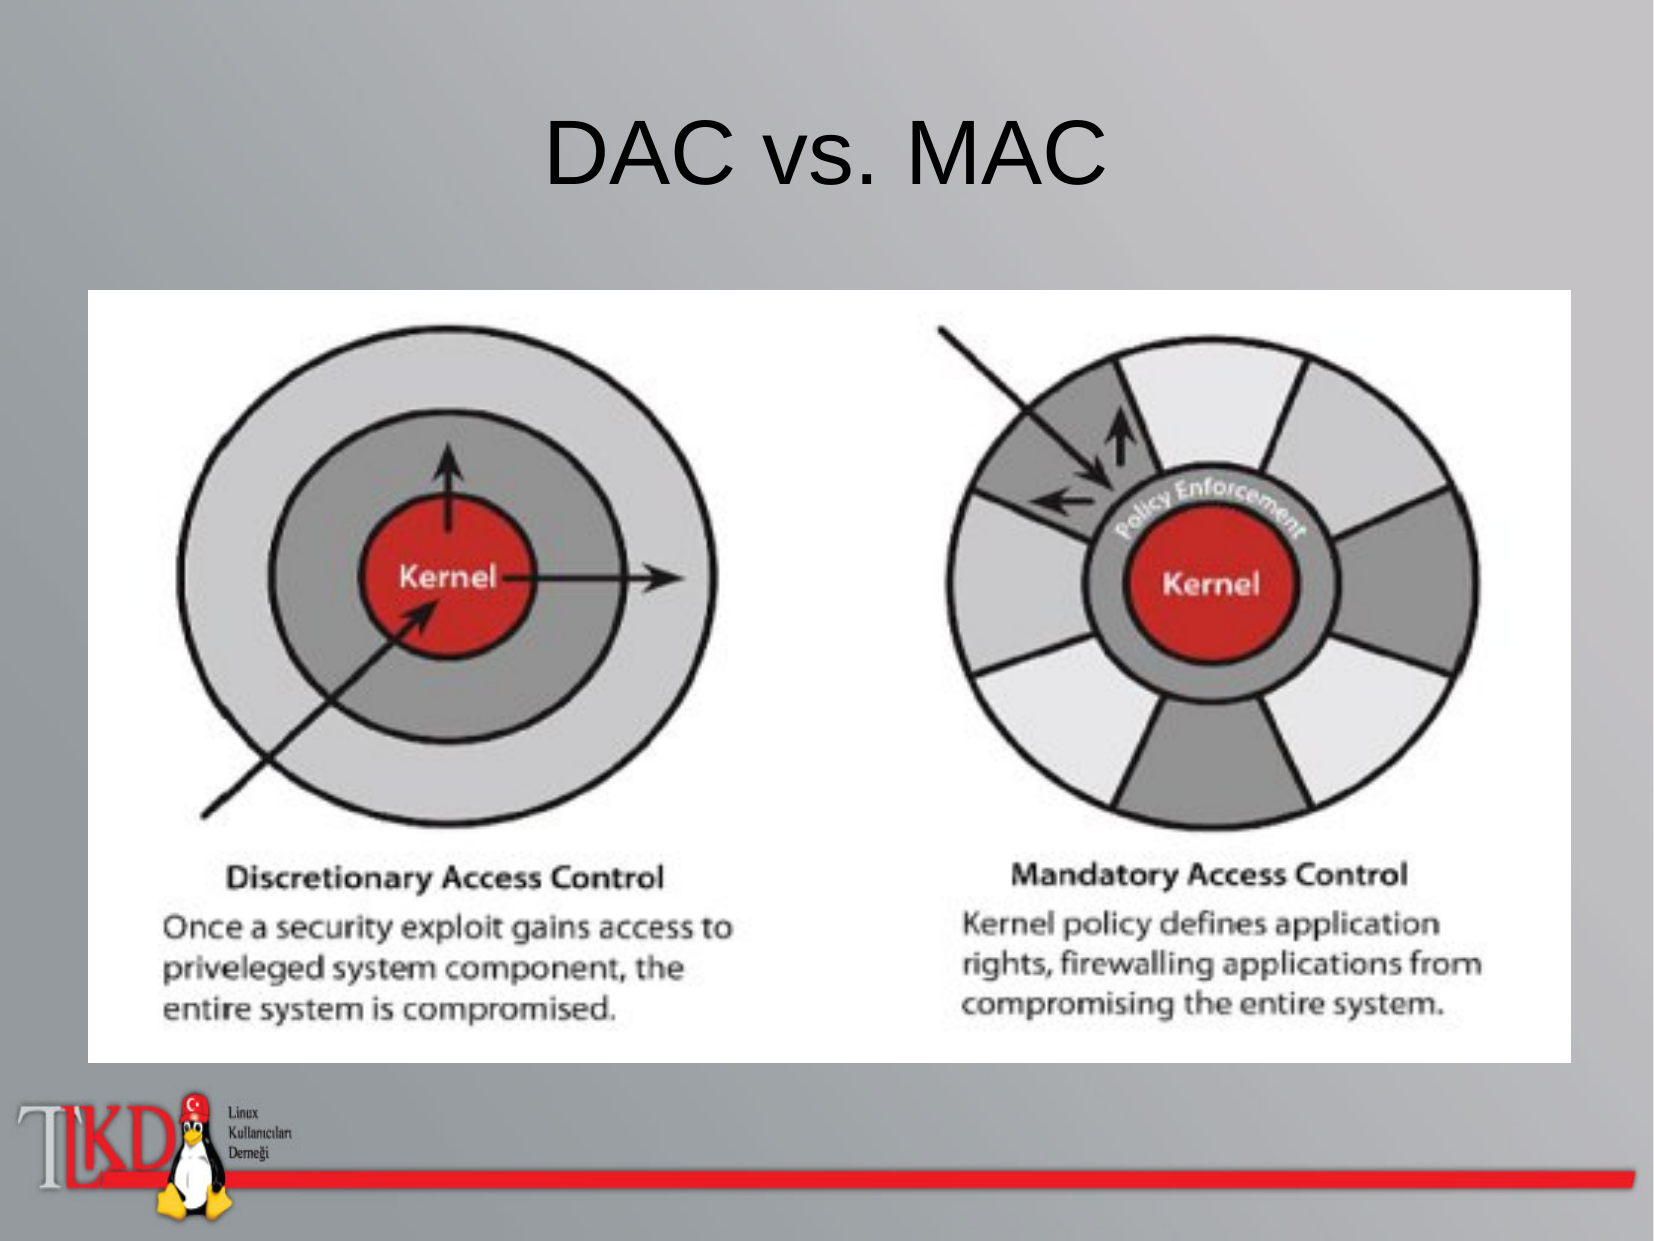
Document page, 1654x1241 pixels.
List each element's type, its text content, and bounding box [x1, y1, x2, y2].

title DAC vs. MAC [82, 49, 1571, 257]
picture [0, 0, 1654, 1241]
